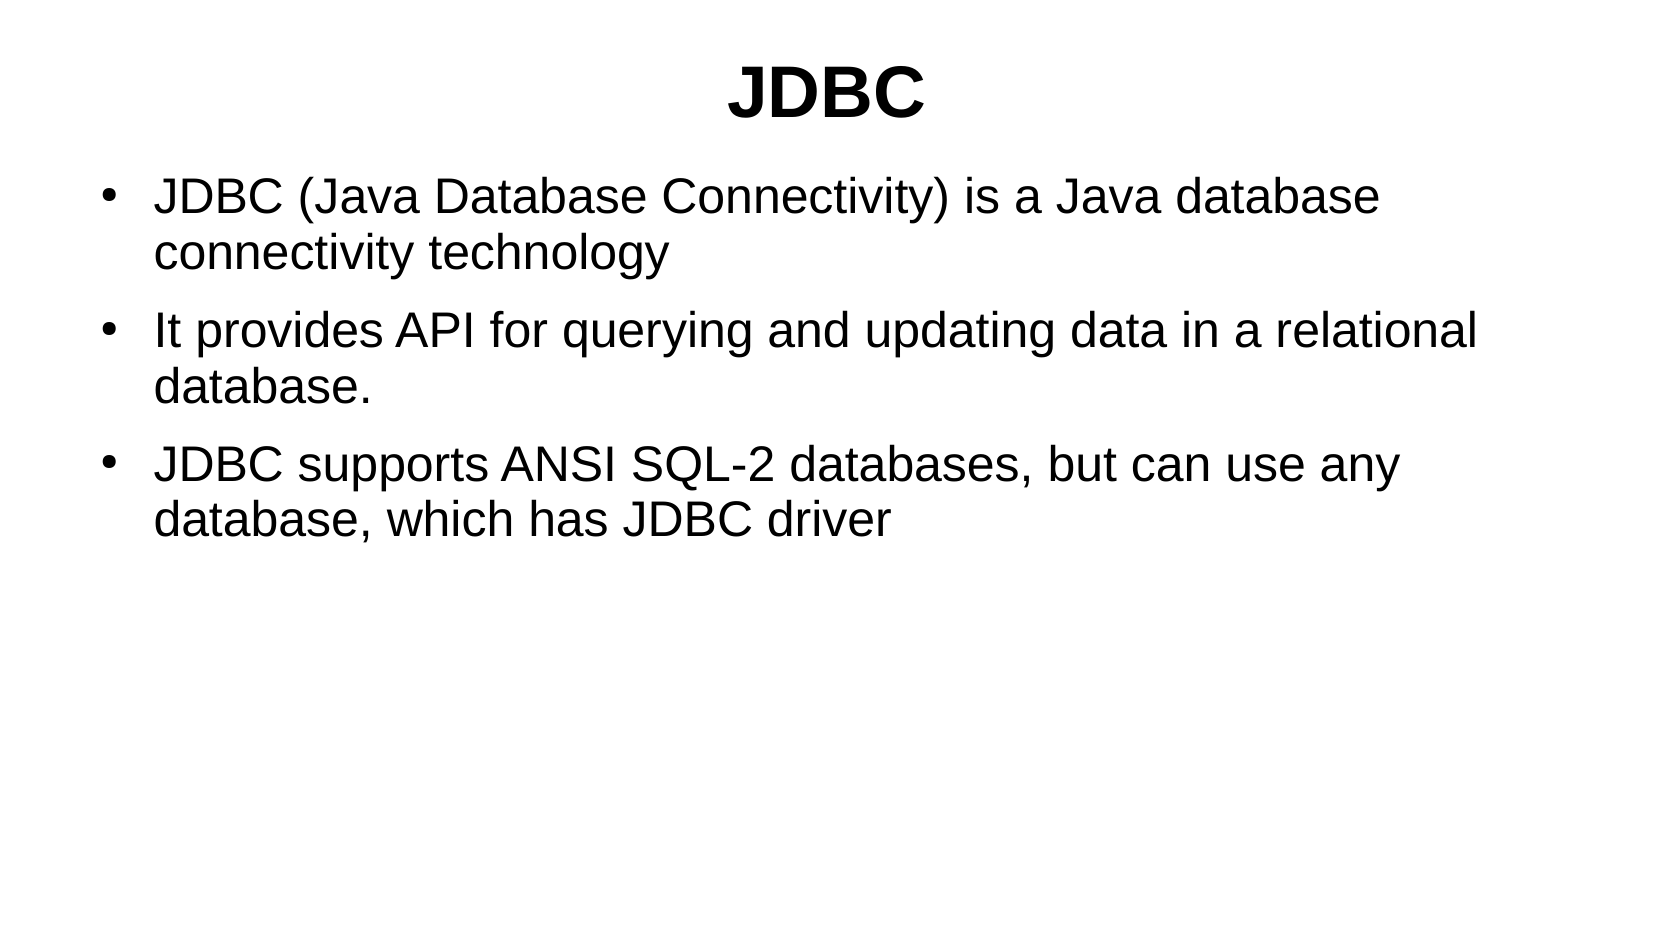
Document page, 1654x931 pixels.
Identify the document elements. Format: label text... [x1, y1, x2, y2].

list JDBC (Java Database Connectivity) is a Java database connectivity technology It provides API for querying and updating data in a relational database. JDBC supports ANSI SQL-2 databases, but can use any database, which has JDBC driver [82, 168, 1538, 889]
title JDBC [82, 37, 1571, 147]
